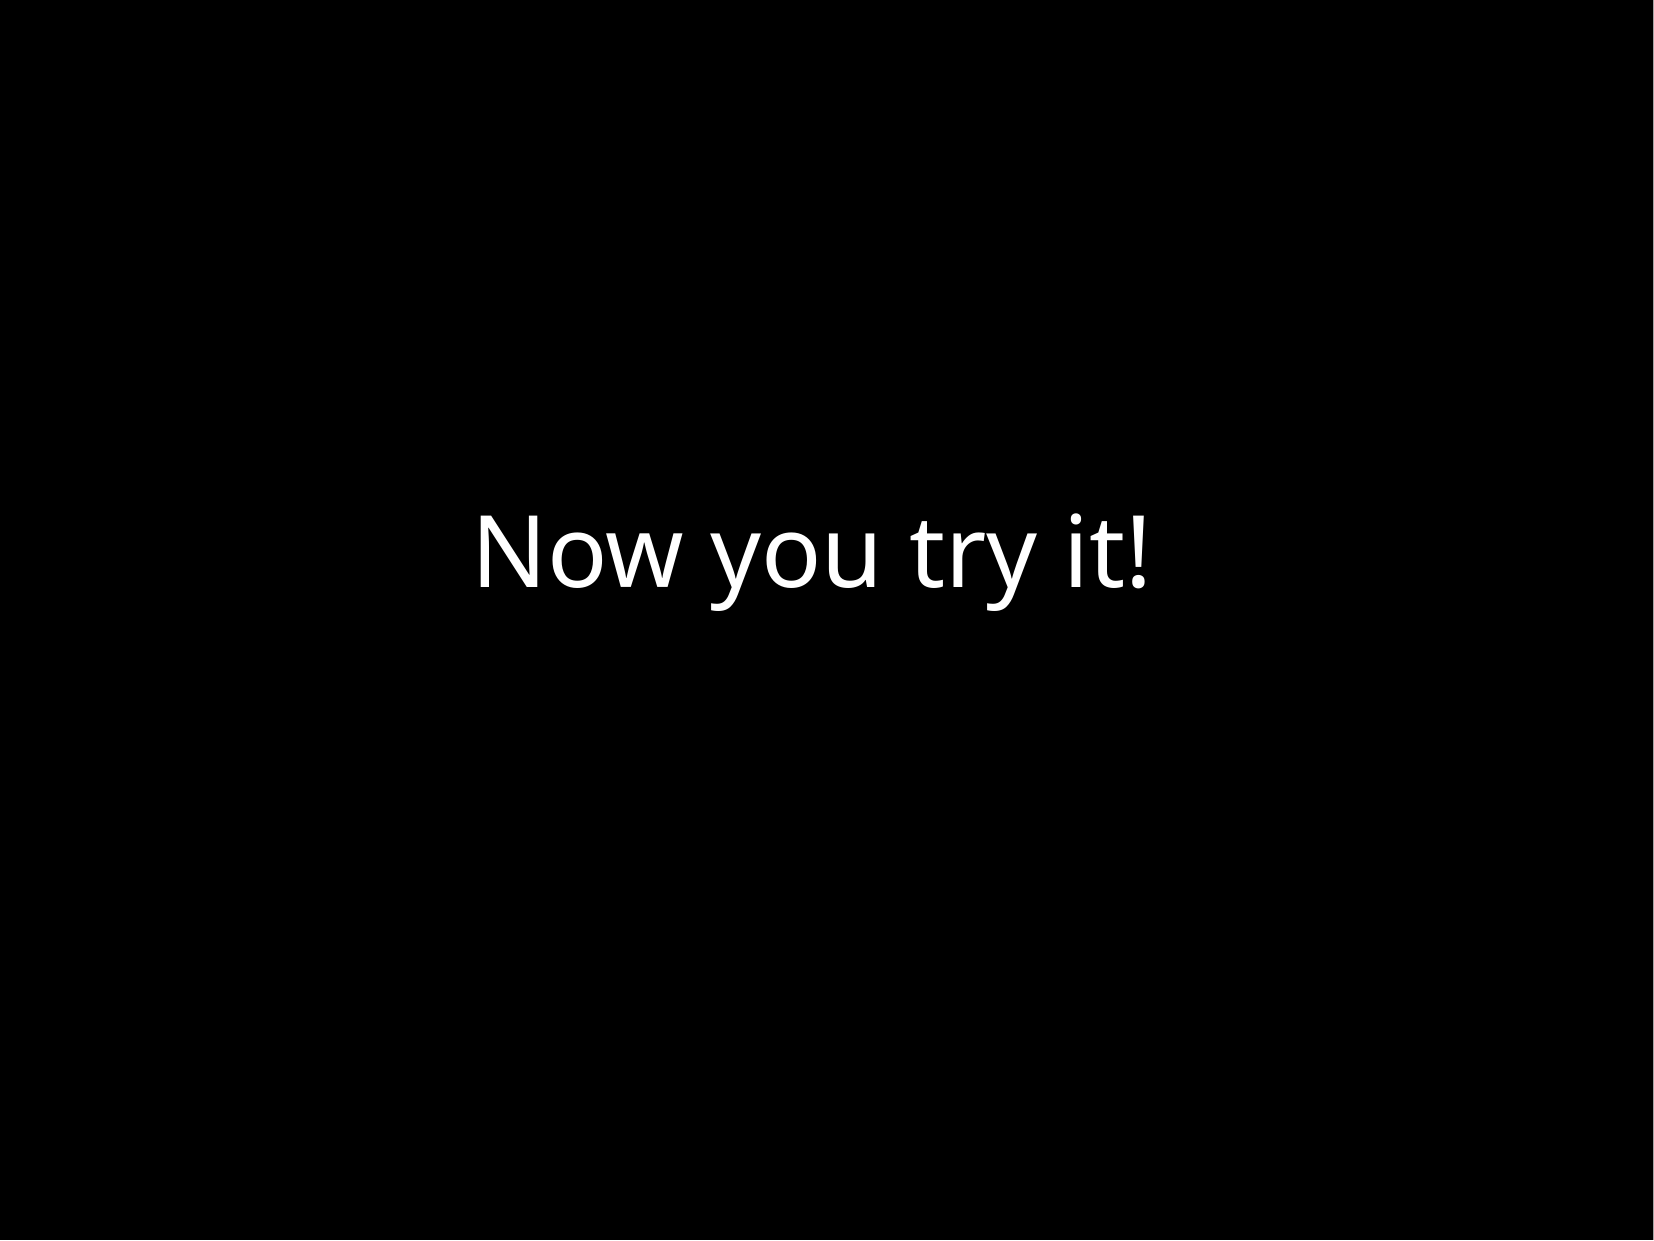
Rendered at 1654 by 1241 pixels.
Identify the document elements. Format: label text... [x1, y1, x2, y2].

subtitle Now you try it! [88, 88, 1536, 1010]
